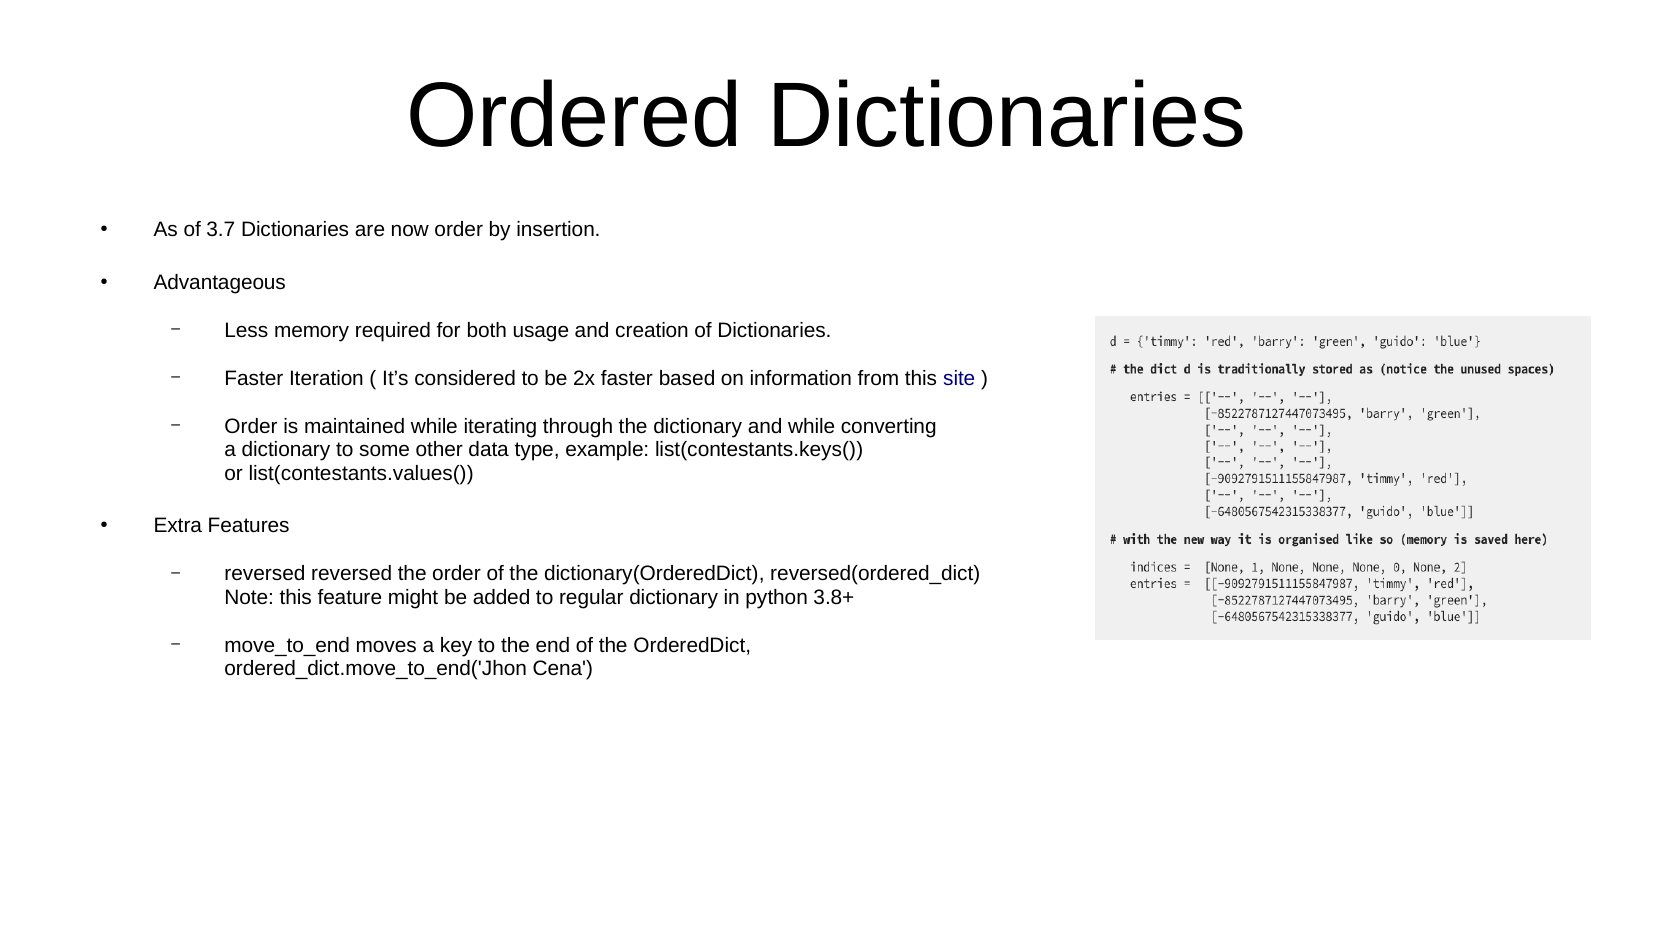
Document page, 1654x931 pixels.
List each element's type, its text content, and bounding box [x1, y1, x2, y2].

list As of 3.7 Dictionaries are now order by insertion. Advantageous Less memory required for both usage and creation of Dictionaries. Faster Iteration ( It’s considered to be 2x faster based on information from this site ) Order is maintained while iterating through the dictionary and while converting a dictionary to some other data type, example: list(contestants.keys()) or list(contestants.values()) Extra Features reversed reversed the order of the dictionary(OrderedDict), reversed(ordered_dict) Note: this feature might be added to regular dictionary in python 3.8+ move_to_end moves a key to the end of the OrderedDict, ordered_dict.move_to_end('Jhon Cena') [82, 217, 1621, 916]
picture [1095, 314, 1591, 644]
title Ordered Dictionaries [82, 37, 1571, 193]
